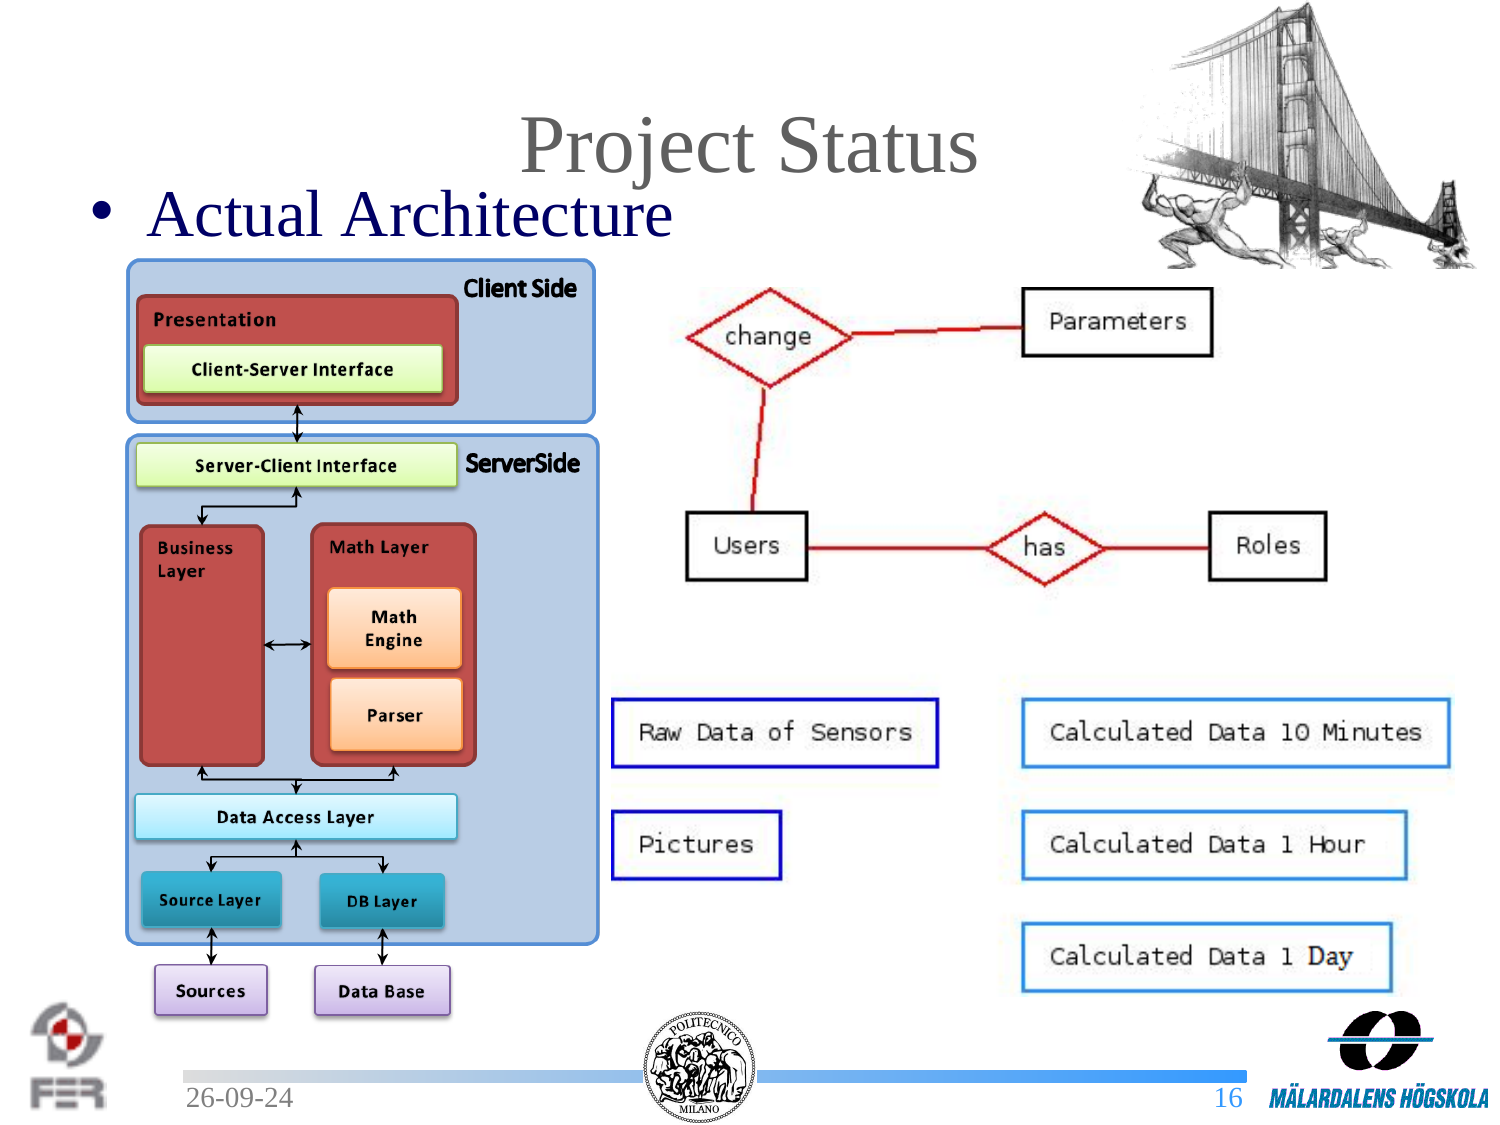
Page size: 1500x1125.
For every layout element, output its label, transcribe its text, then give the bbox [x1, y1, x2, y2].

picture [124, 257, 600, 1026]
picture [1368, 1093, 1374, 1104]
text_box 13-11-06 [171, 1070, 396, 1114]
list Actual Architecture [75, 162, 1426, 905]
picture [1435, 1096, 1441, 1104]
picture [1454, 1091, 1459, 1108]
picture [1269, 1011, 1488, 1108]
picture [29, 987, 107, 1125]
title Project Status [75, 45, 1122, 162]
picture [611, 287, 1455, 997]
text_box <numero> [1186, 1070, 1258, 1114]
picture [1122, 0, 1477, 269]
picture [643, 1011, 757, 1123]
